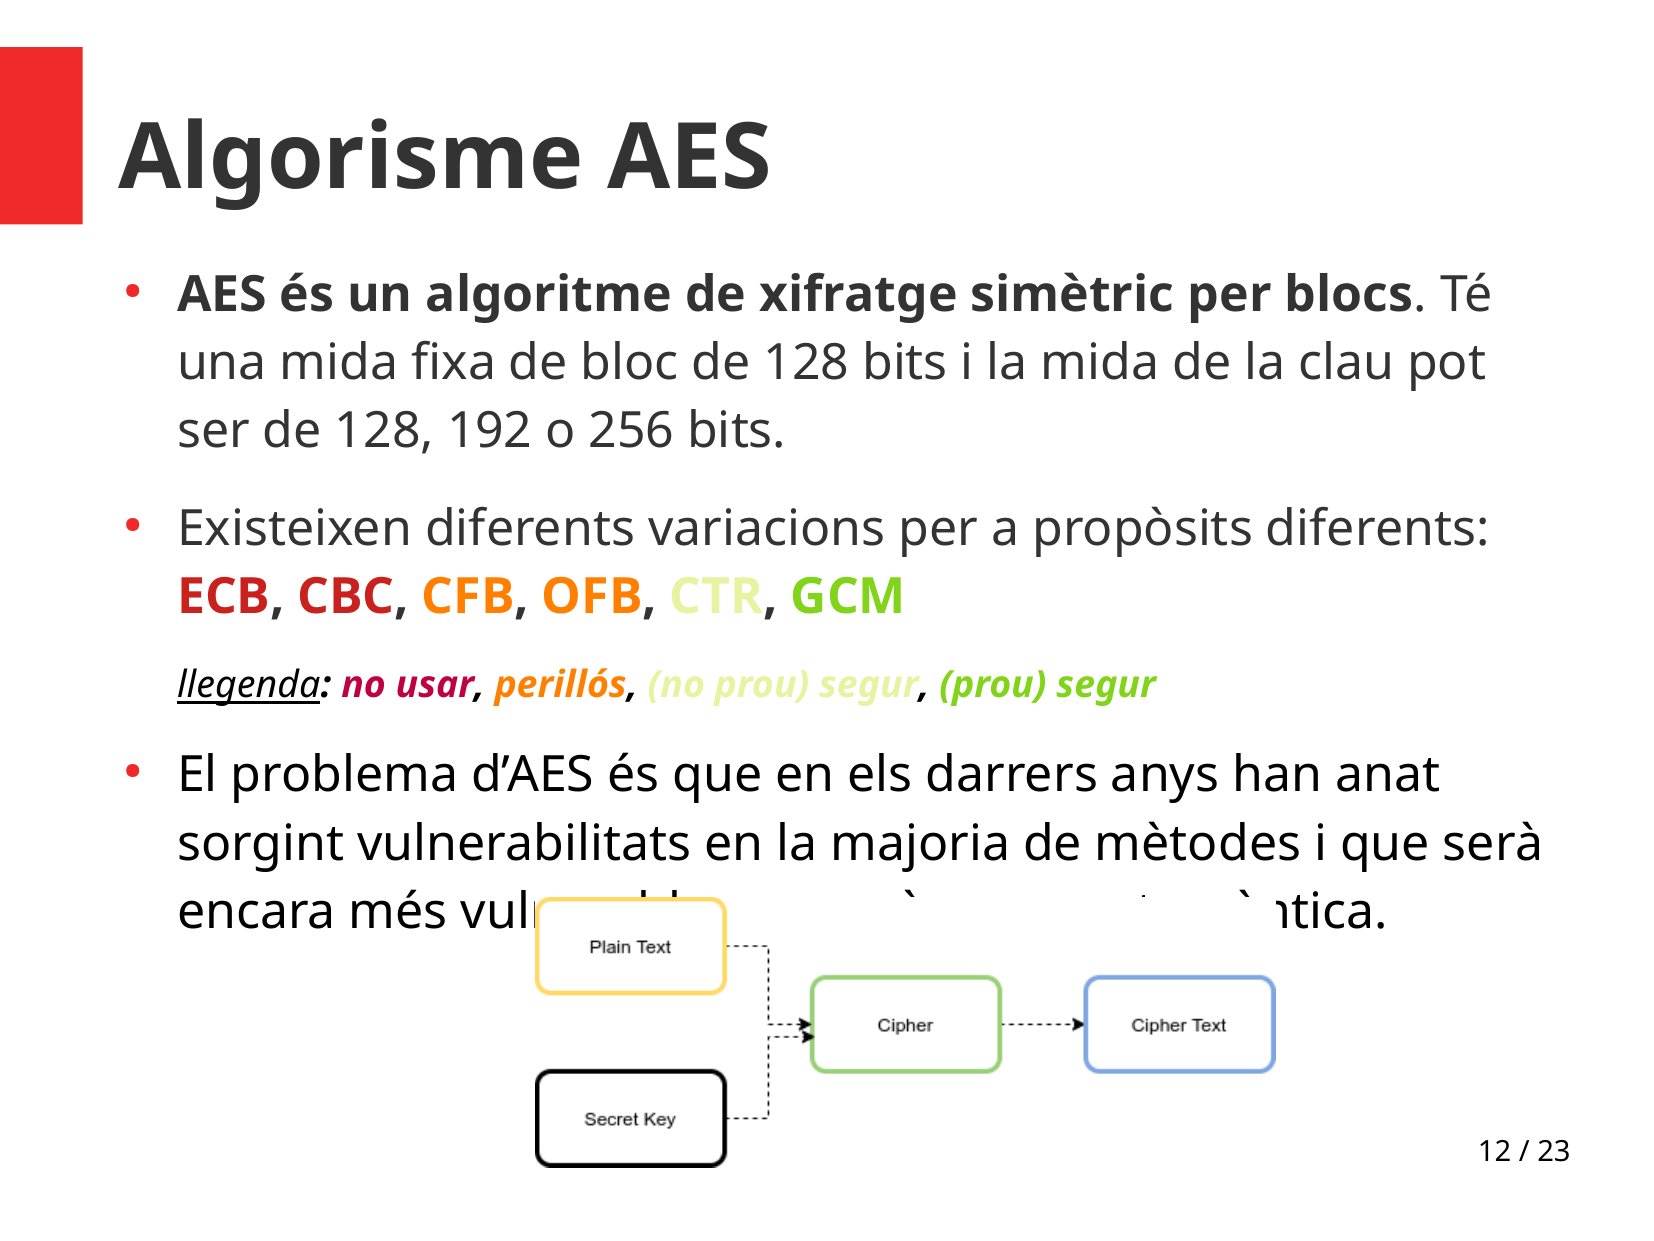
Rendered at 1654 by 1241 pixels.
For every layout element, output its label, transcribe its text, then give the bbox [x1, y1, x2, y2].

list AES és un algoritme de xifratge simètric per blocs. Té una mida fixa de bloc de 128 bits i la mida de la clau pot ser de 128, 192 o 256 bits. Existeixen diferents variacions per a propòsits diferents: ECB, CBC, CFB, OFB, CTR, GCM llegenda: no usar, perillós, (no prou) segur, (prou) segur El problema d’AES és que en els darrers anys han anat sorgint vulnerabilitats en la majoria de mètodes i que serà encara més vulnerable en una època post-quàntica. [106, 257, 1571, 1111]
picture [535, 897, 1276, 1168]
title Algorisme AES [118, 49, 1571, 257]
